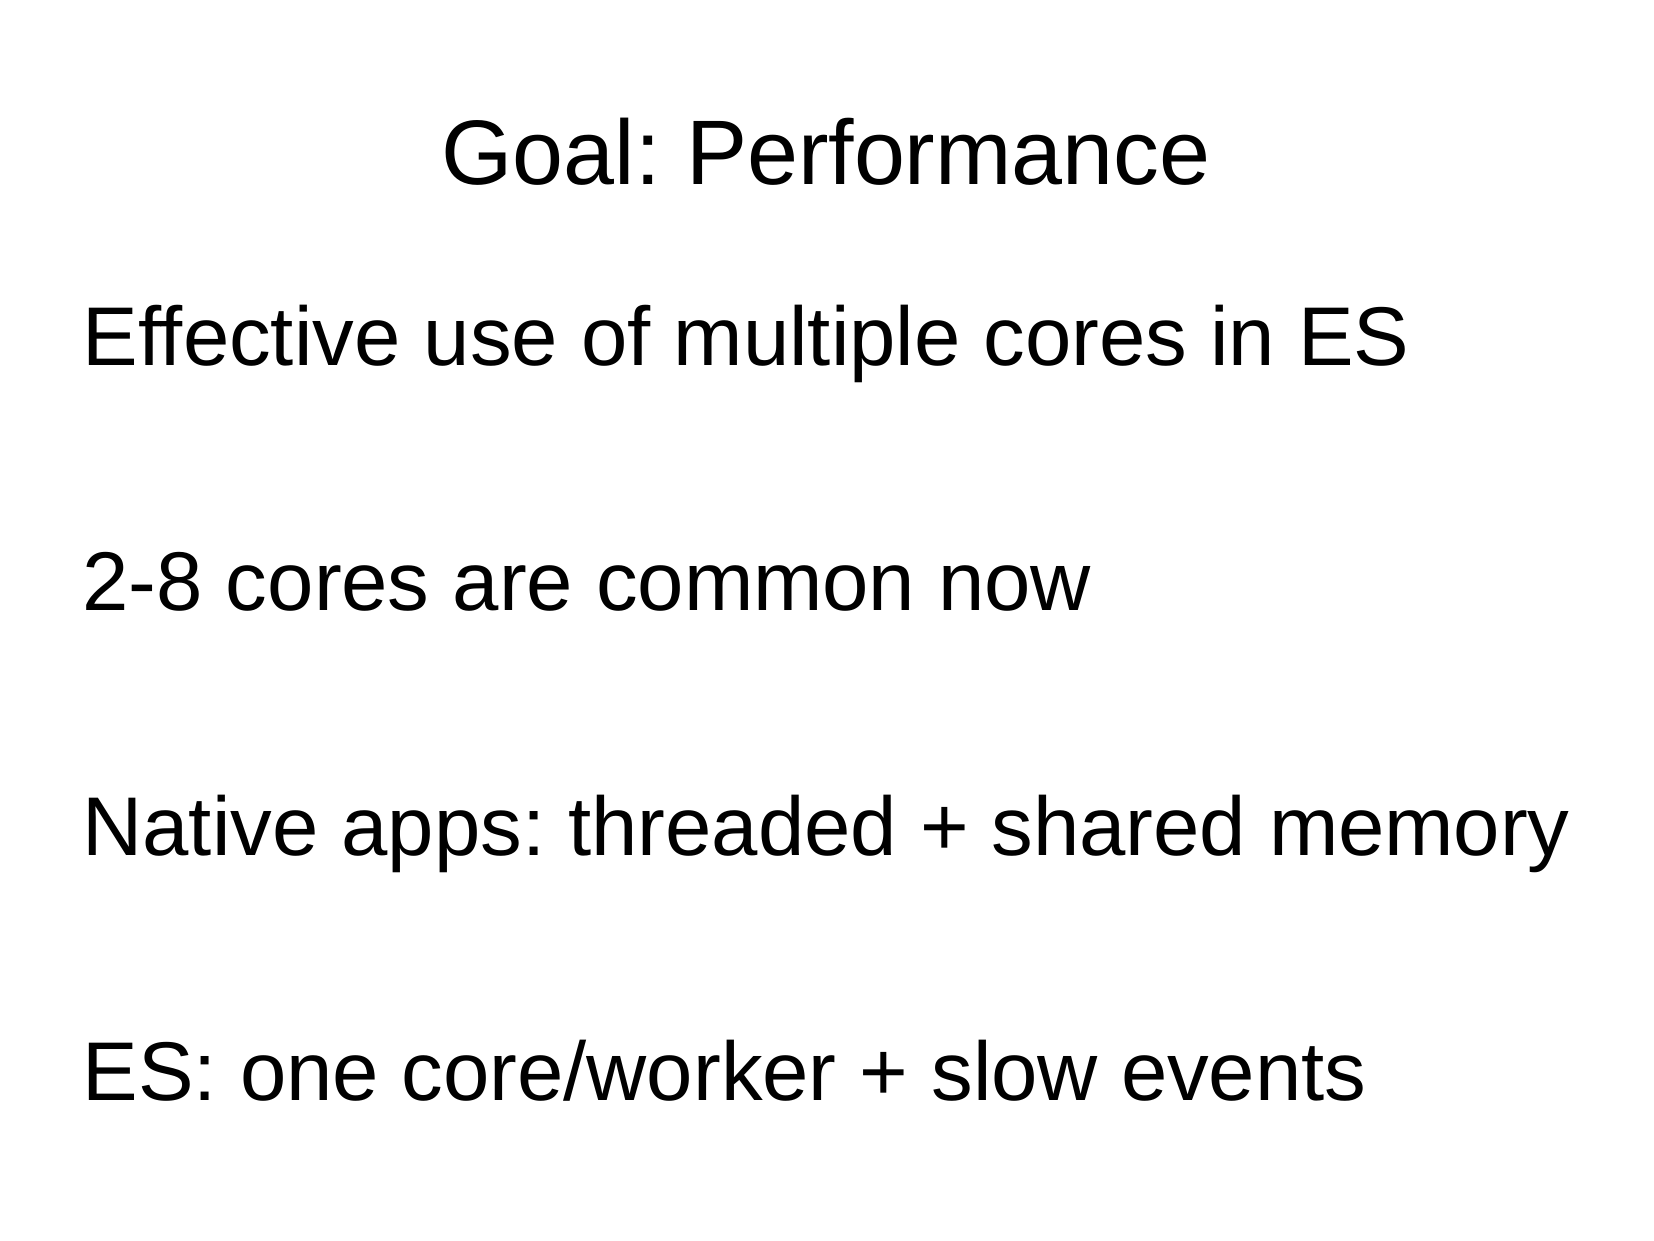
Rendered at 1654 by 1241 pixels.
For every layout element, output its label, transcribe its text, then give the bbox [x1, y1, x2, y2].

list Effective use of multiple cores in ES 2-8 cores are common now Native apps: threaded + shared memory ES: one core/worker + slow events [82, 290, 1621, 1214]
title Goal: Performance [82, 49, 1571, 257]
